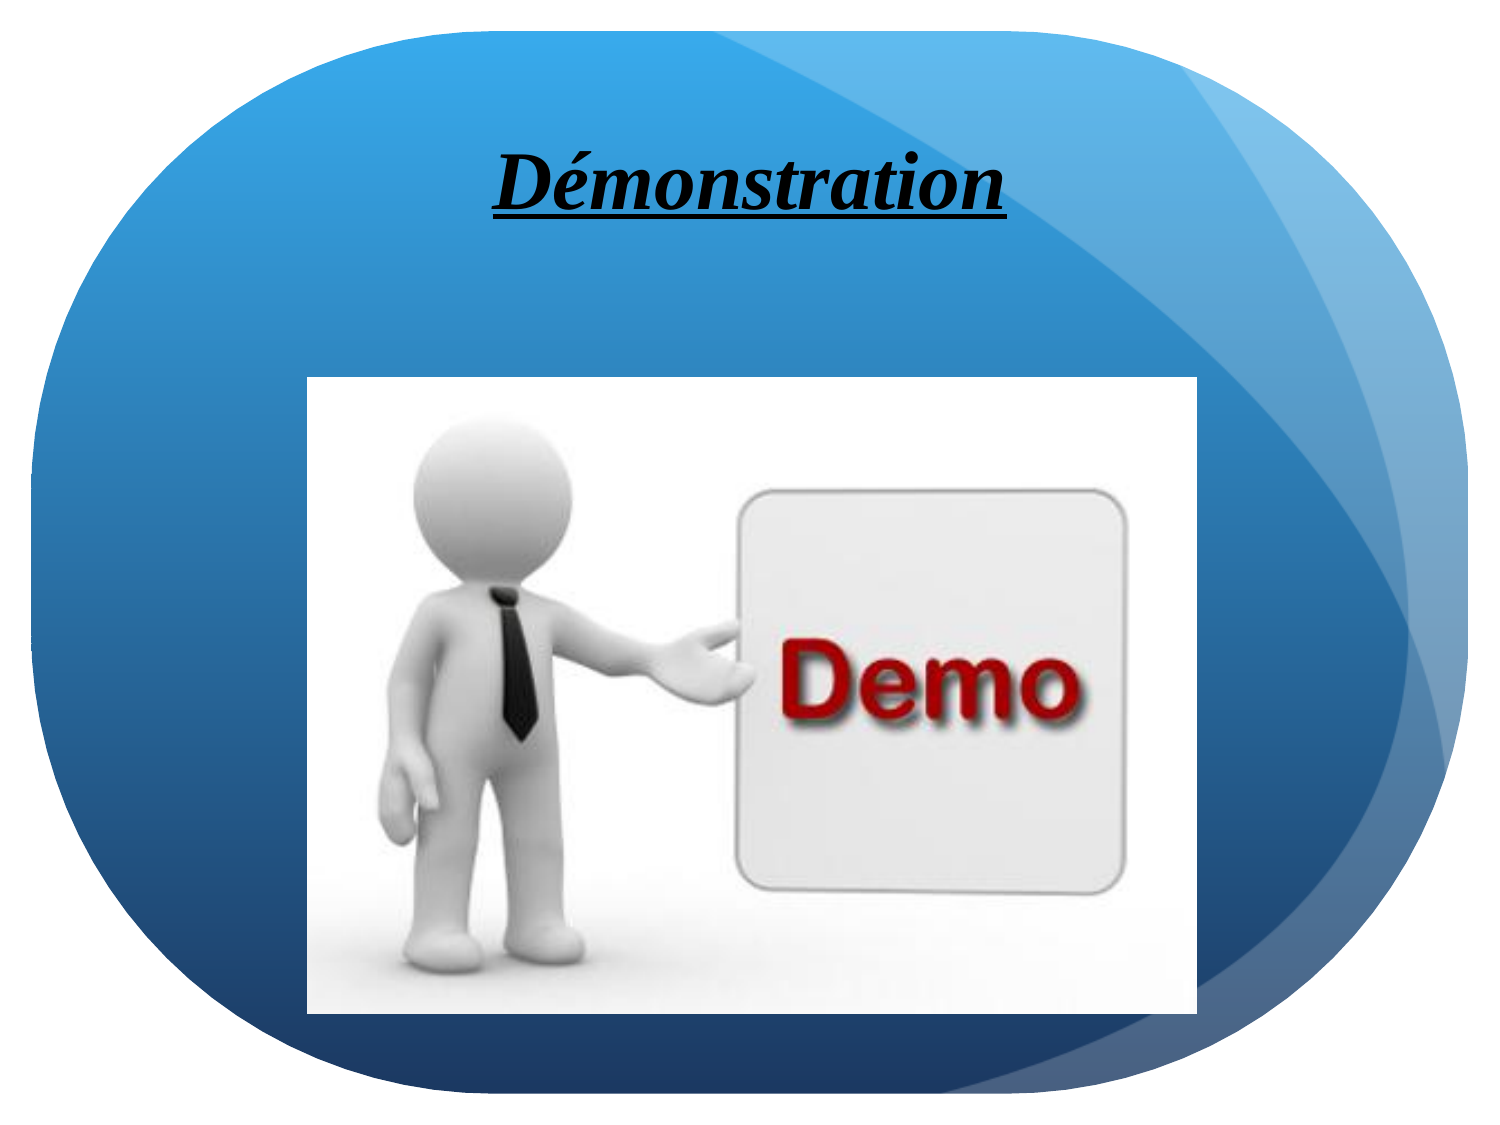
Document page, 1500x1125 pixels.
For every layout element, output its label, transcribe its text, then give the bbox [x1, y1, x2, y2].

text_box Démonstration [127, 62, 1372, 234]
picture [24, 30, 1473, 1094]
